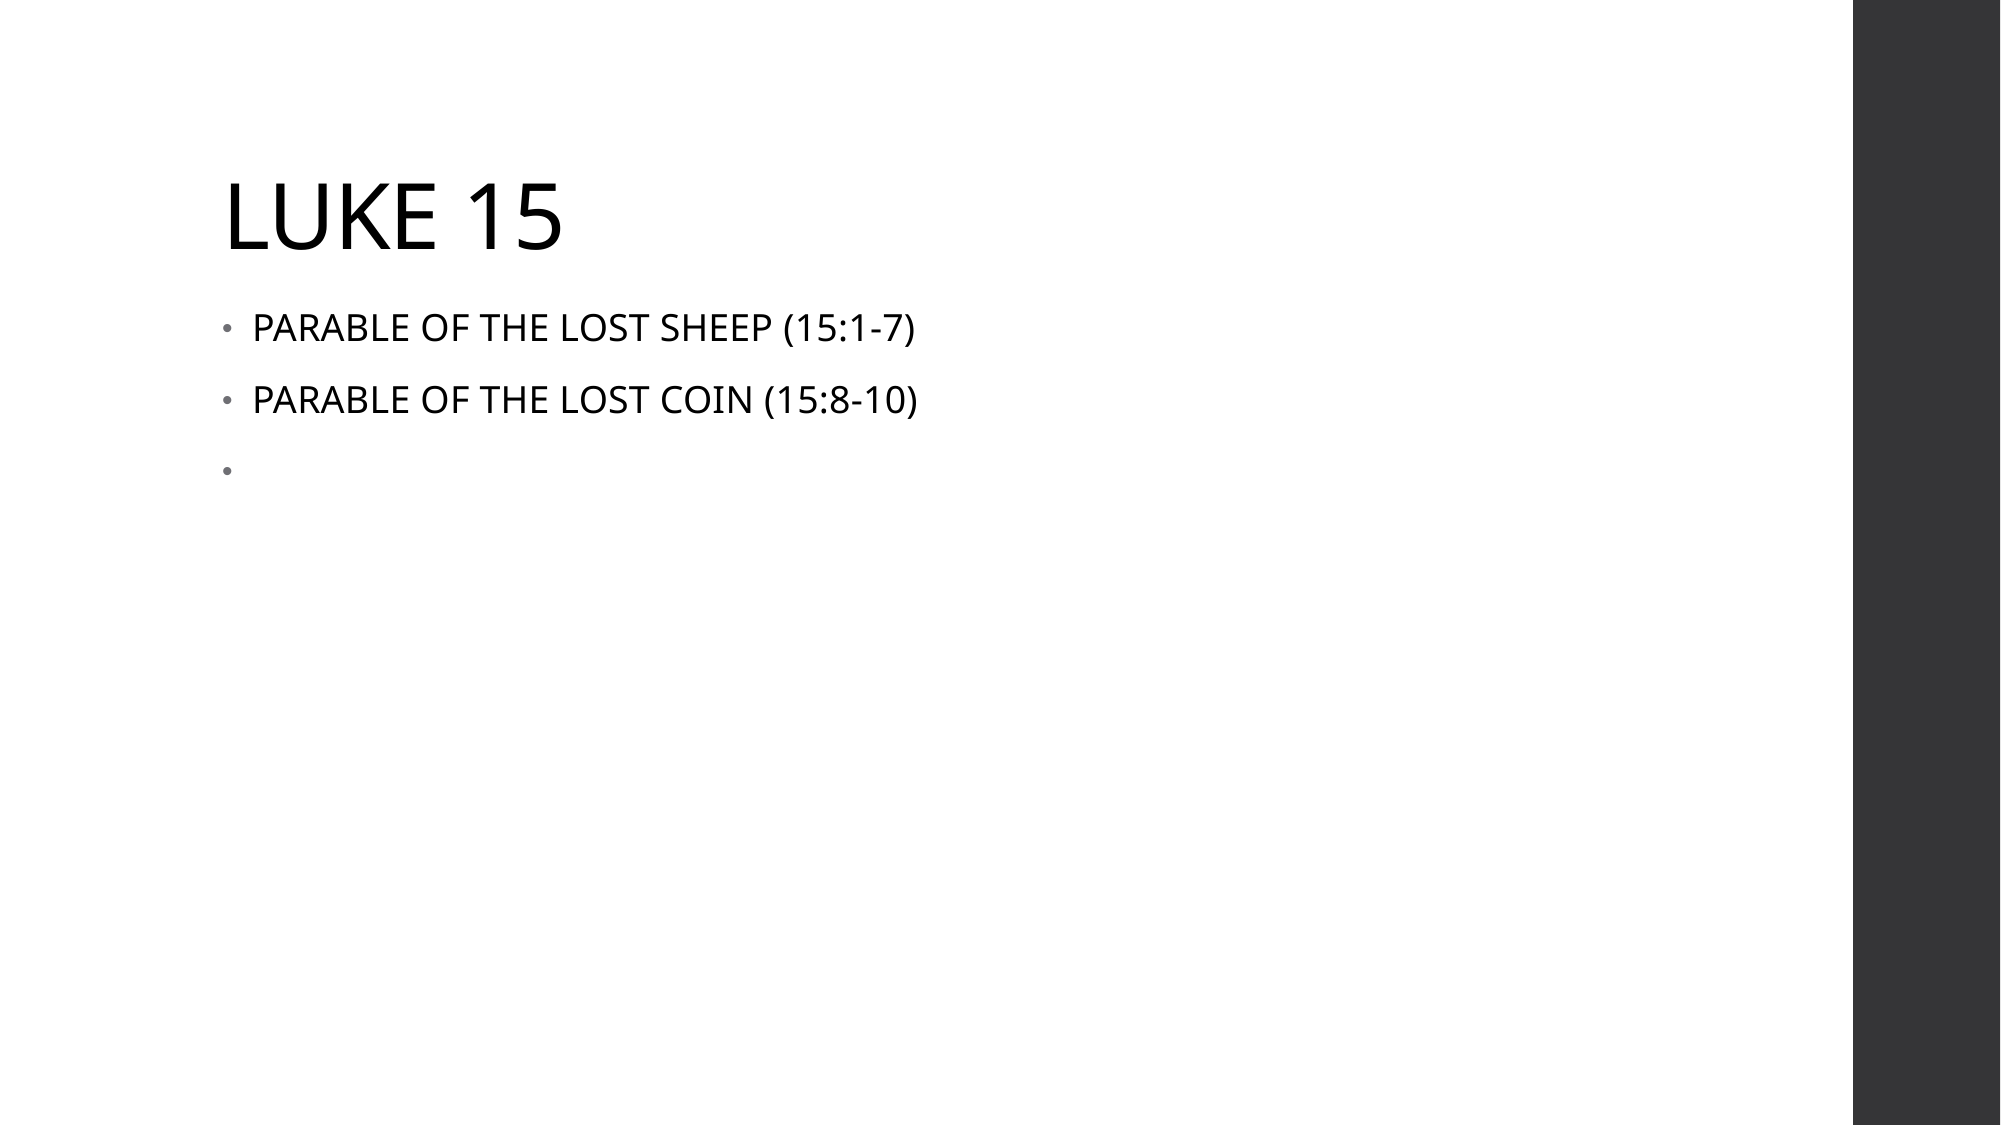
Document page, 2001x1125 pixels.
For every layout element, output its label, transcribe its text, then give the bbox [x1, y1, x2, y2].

title LUKE 15 [206, 60, 1797, 278]
list PARABLE OF THE LOST SHEEP (15:1-7) PARABLE OF THE LOST COIN (15:8-10) [206, 299, 1617, 1014]
